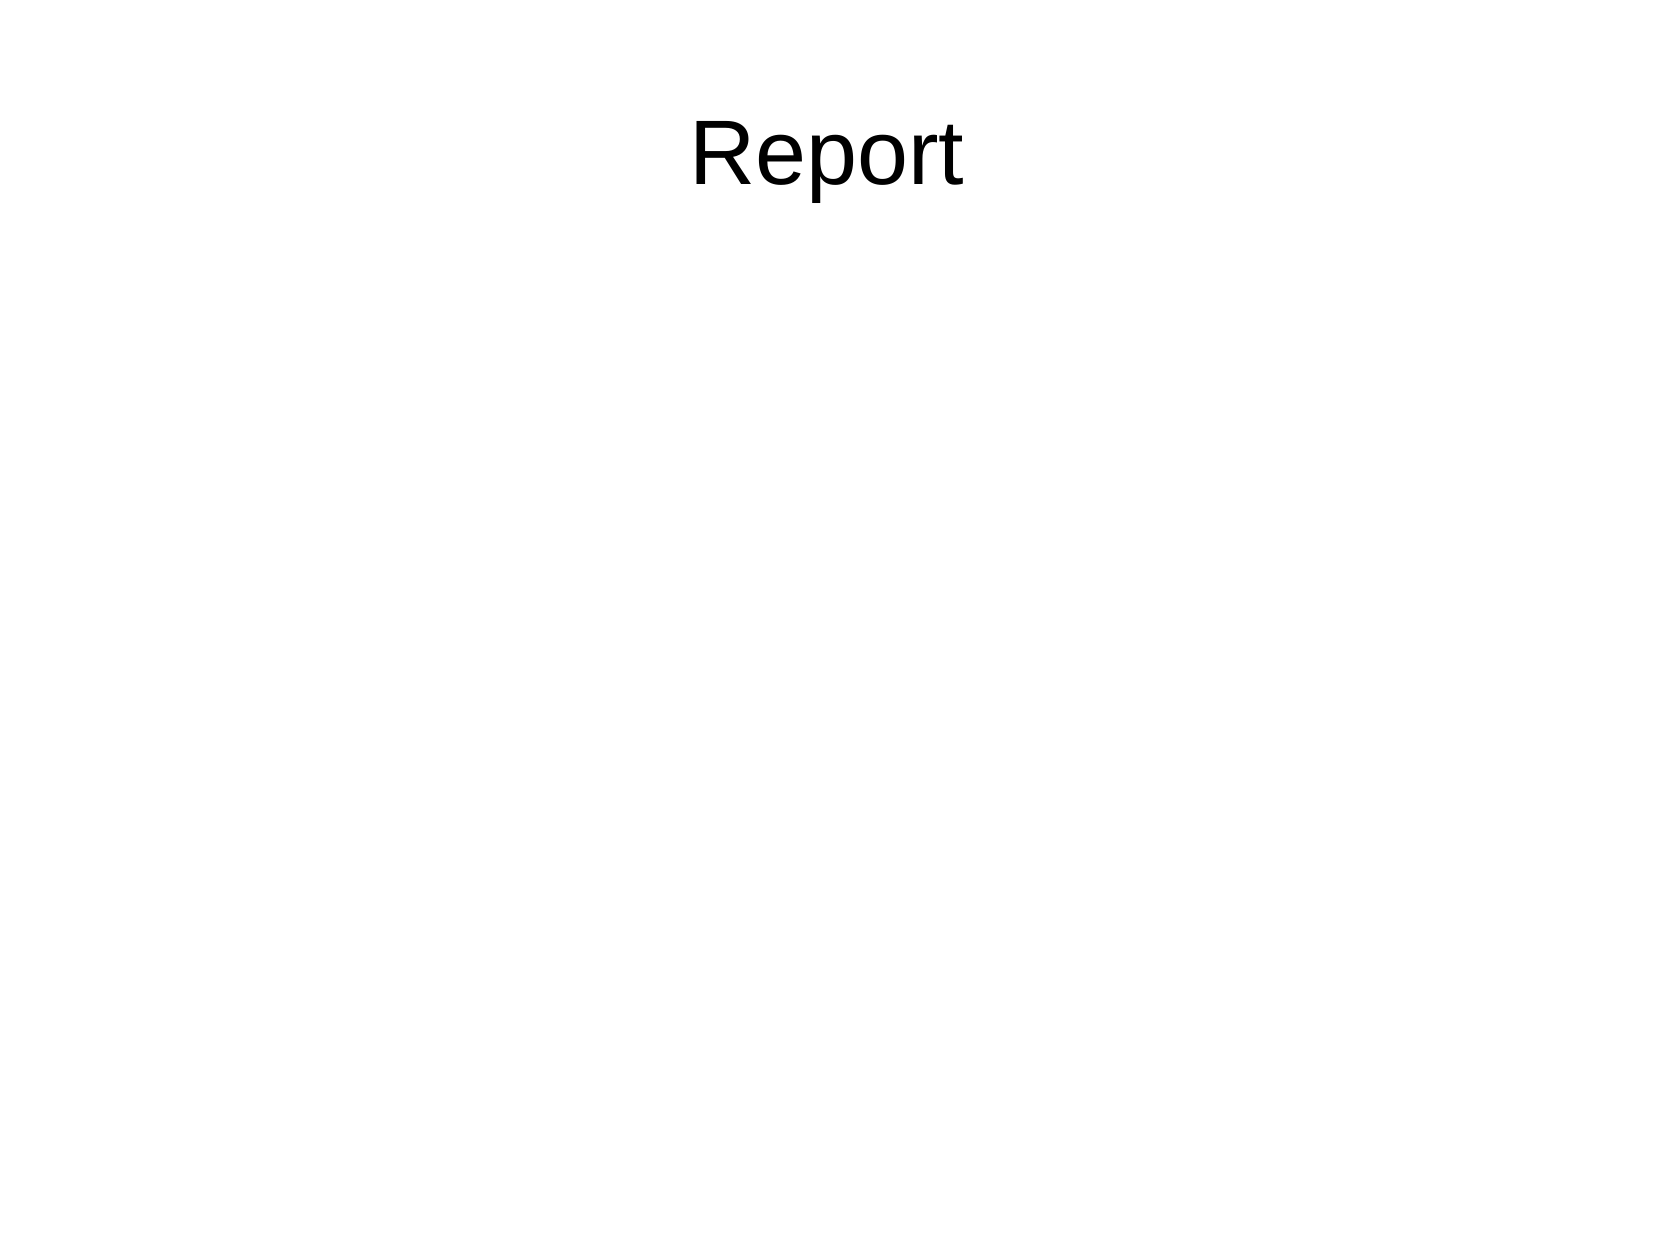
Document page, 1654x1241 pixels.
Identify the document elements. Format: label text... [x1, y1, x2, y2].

title Report [82, 49, 1571, 257]
